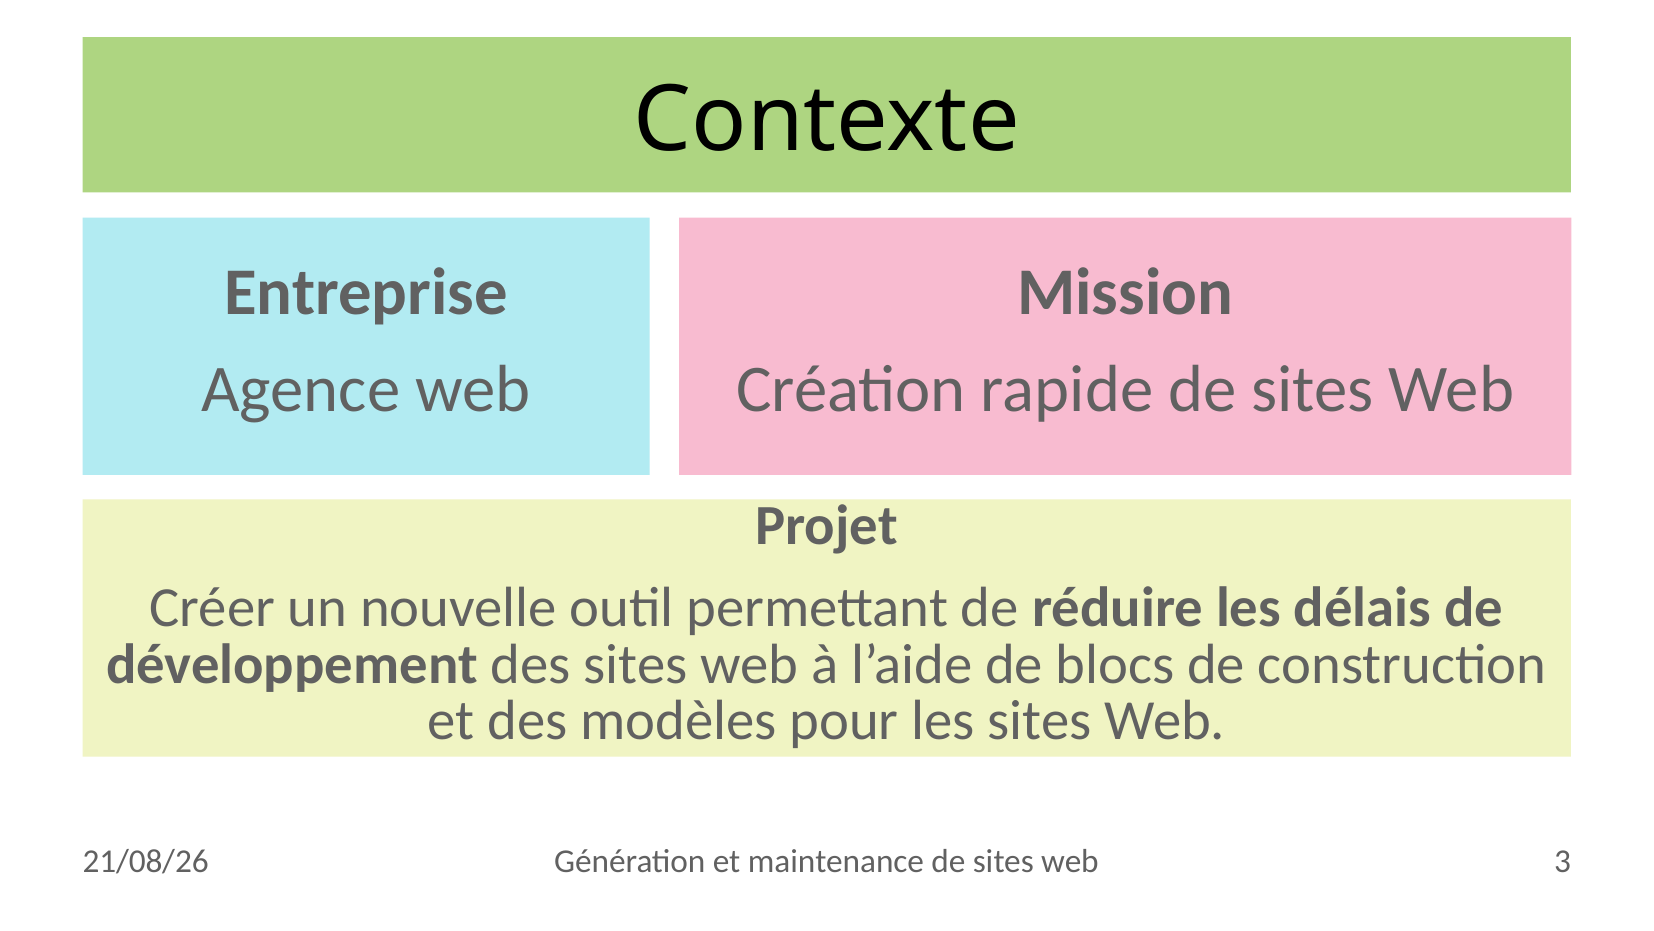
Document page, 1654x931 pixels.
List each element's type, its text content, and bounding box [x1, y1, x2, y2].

list Entreprise Agence web [82, 217, 650, 475]
list Projet Créer un nouvelle outil permettant de réduire les délais de développement des sites web à l’aide de blocs de construction et des modèles pour les sites Web. [82, 499, 1571, 757]
title Contexte [82, 37, 1571, 193]
list Mission Création rapide de sites Web [679, 217, 1572, 475]
